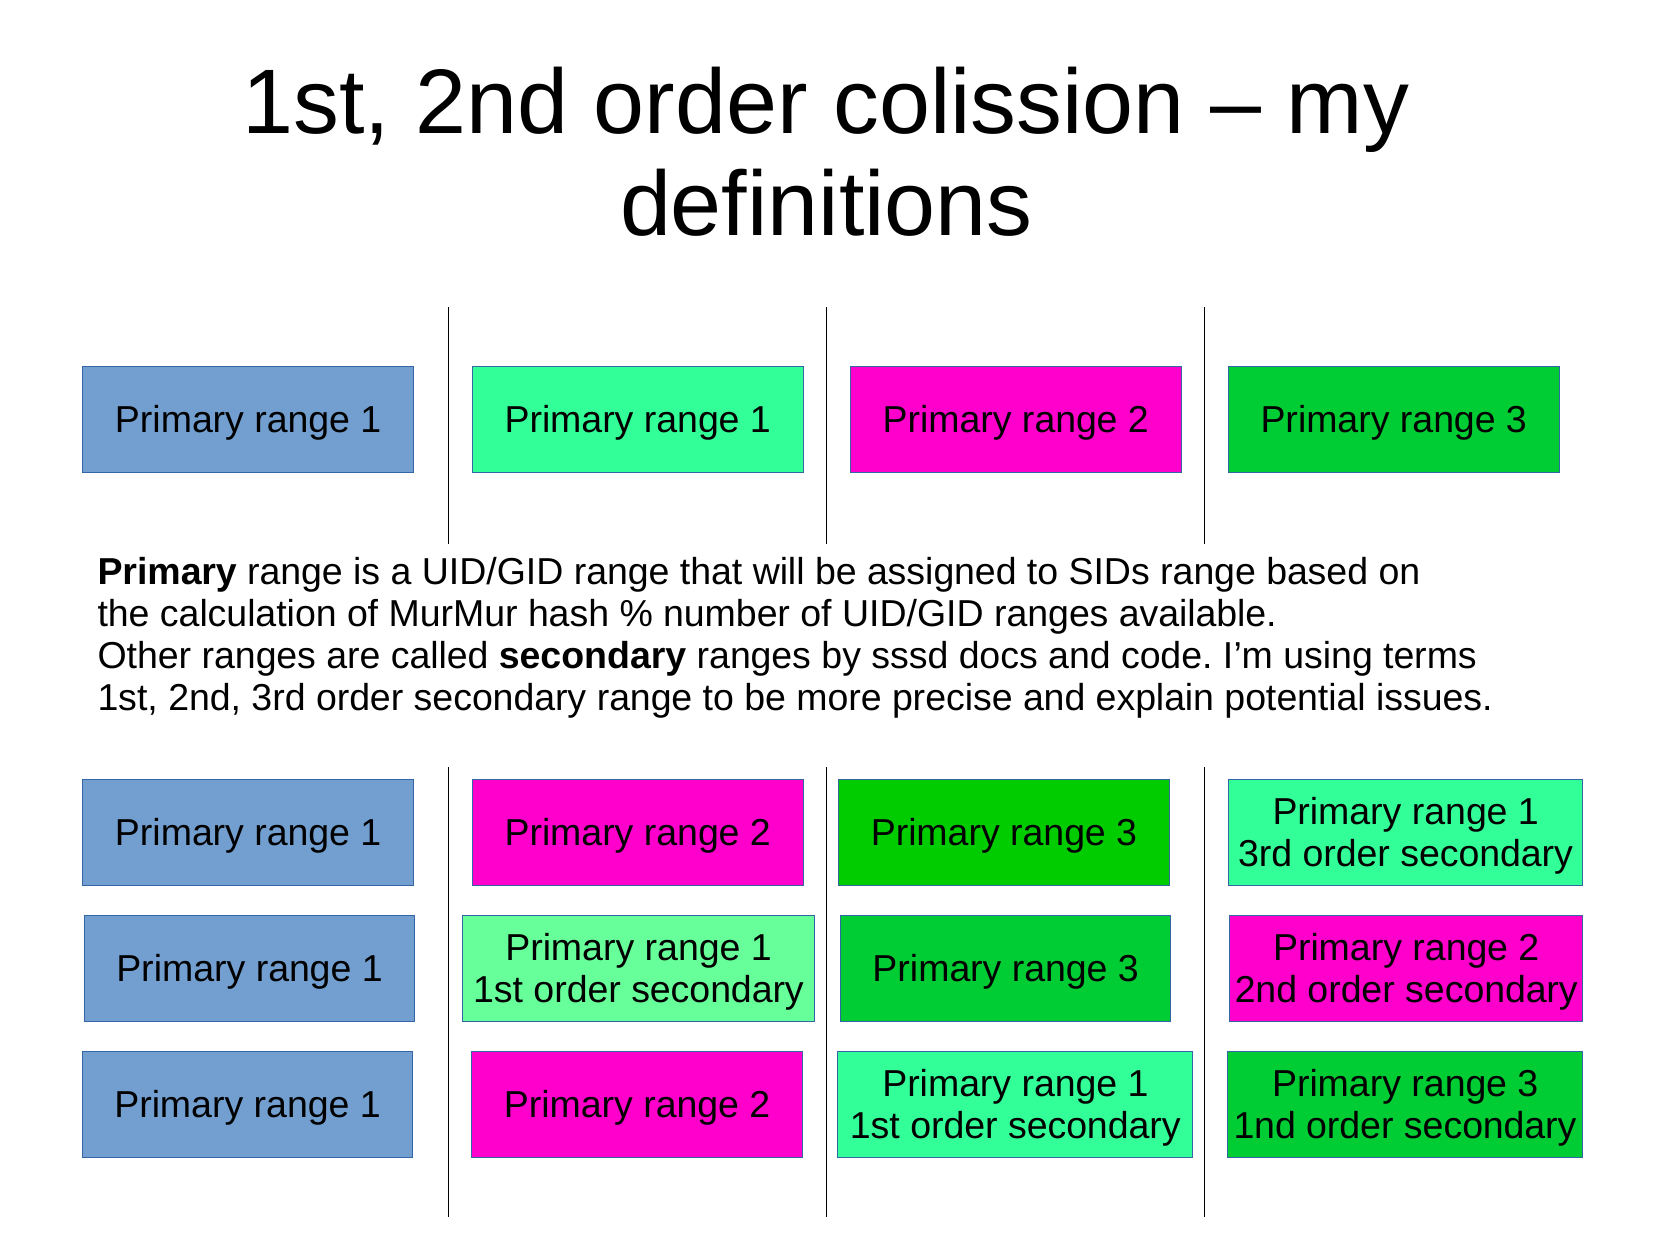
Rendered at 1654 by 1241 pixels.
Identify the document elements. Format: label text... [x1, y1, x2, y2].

text_box Primary range 3 [1228, 366, 1560, 473]
text_box Primary range 1 [82, 779, 414, 886]
text_box Primary range 2 [471, 1051, 803, 1158]
text_box Primary range 3 [838, 779, 1170, 886]
text_box Primary range 1 [82, 1051, 413, 1158]
text_box Primary range 1 1st order secondary [462, 915, 815, 1022]
title 1st, 2nd order colission – my definitions [82, 49, 1571, 257]
text_box Primary range 2 [850, 366, 1182, 473]
text_box Primary range 2 2nd order secondary [1229, 915, 1583, 1022]
text_box Primary range 1 [84, 915, 415, 1022]
text_box Primary range 2 [472, 779, 804, 886]
text_box Primary range 3 [840, 915, 1171, 1022]
text_box Primary range 3 1nd order secondary [1227, 1051, 1583, 1158]
text_box Primary range 1 [82, 366, 414, 473]
text_box Primary range 1 1st order secondary [837, 1051, 1193, 1158]
text_box Primary range 1 3rd order secondary [1228, 779, 1583, 886]
text_box Primary range 1 [472, 366, 804, 473]
text_box Primary range is a UID/GID range that will be assigned to SIDs range based on the calculation of MurMur hash % number of UID/GID ranges available. Other ranges are called secondary ranges by sssd docs and code. I’m using terms 1st, 2nd, 3rd order secondary range to be more precise and explain potential issues. [82, 543, 1513, 756]
